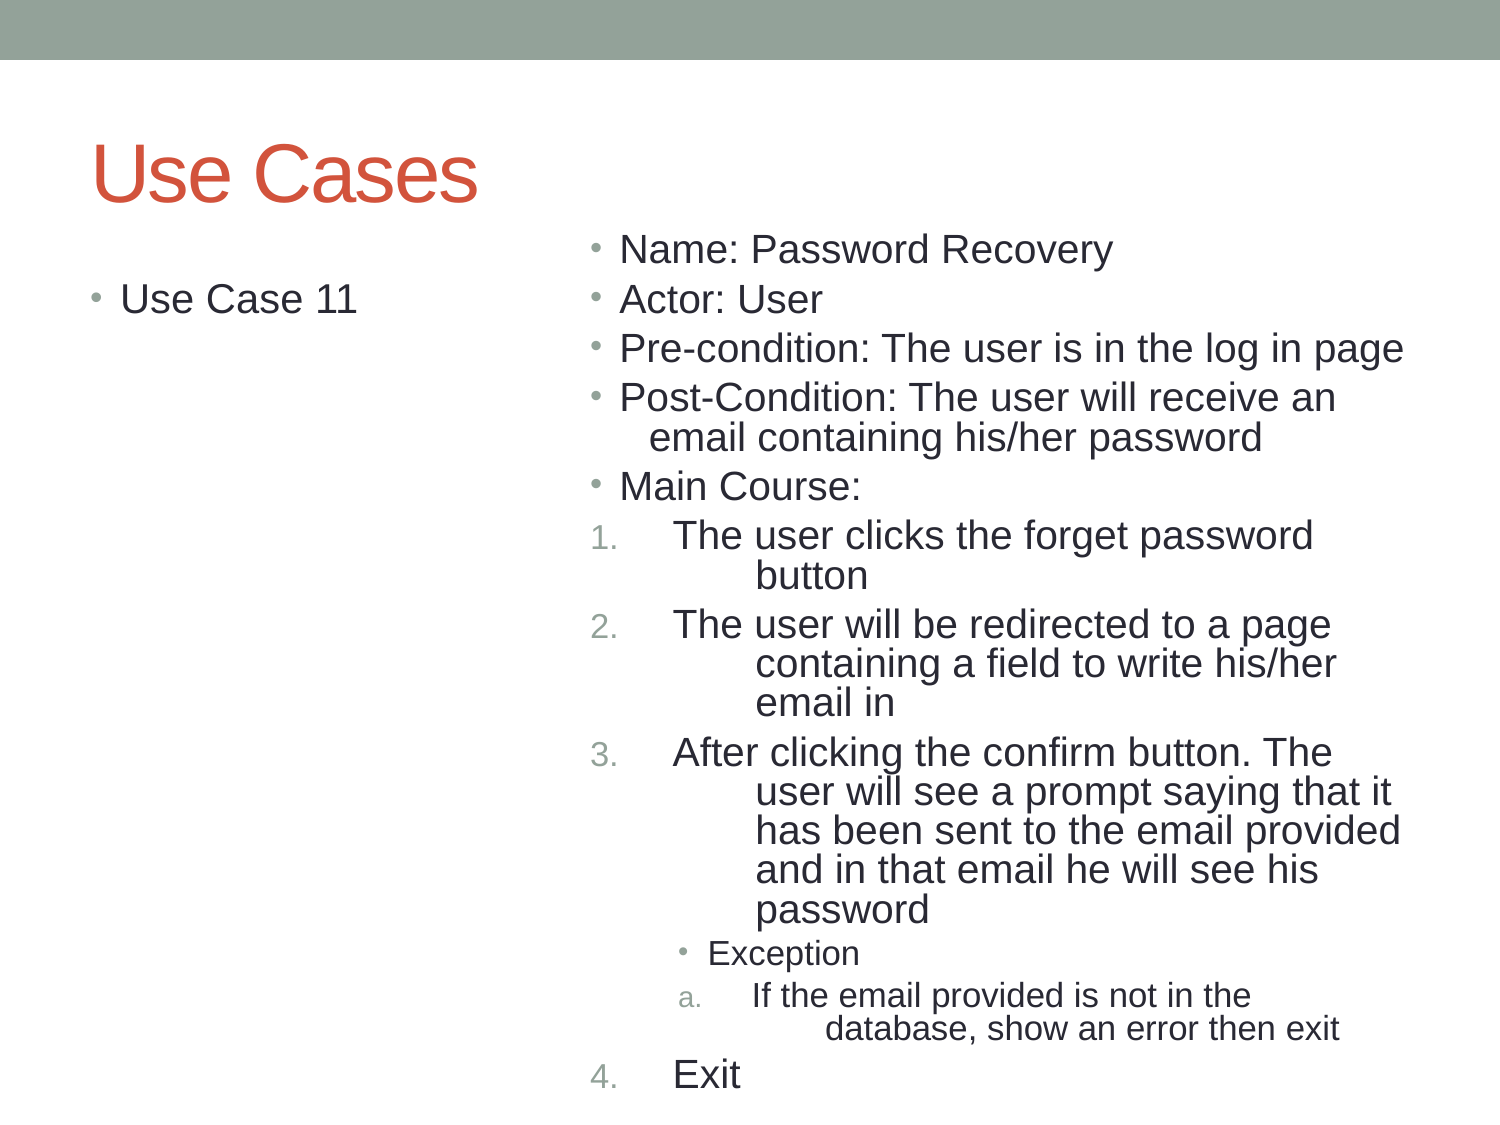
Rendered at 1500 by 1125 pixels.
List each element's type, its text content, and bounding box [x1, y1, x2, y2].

list Name: Password Recovery Actor: User Pre-condition: The user is in the log in page Post-Condition: The user will receive an email containing his/her password Main Course: The user clicks the forget password button The user will be redirected to a page containing a field to write his/her email in After clicking the confirm button. The user will see a prompt saying that it has been sent to the email provided and in that email he will see his password Exception If the email provided is not in the database, show an error then exit Exit [575, 224, 1426, 1125]
list Use Case 11 [75, 274, 550, 1049]
title Use Cases [75, 87, 1426, 251]
